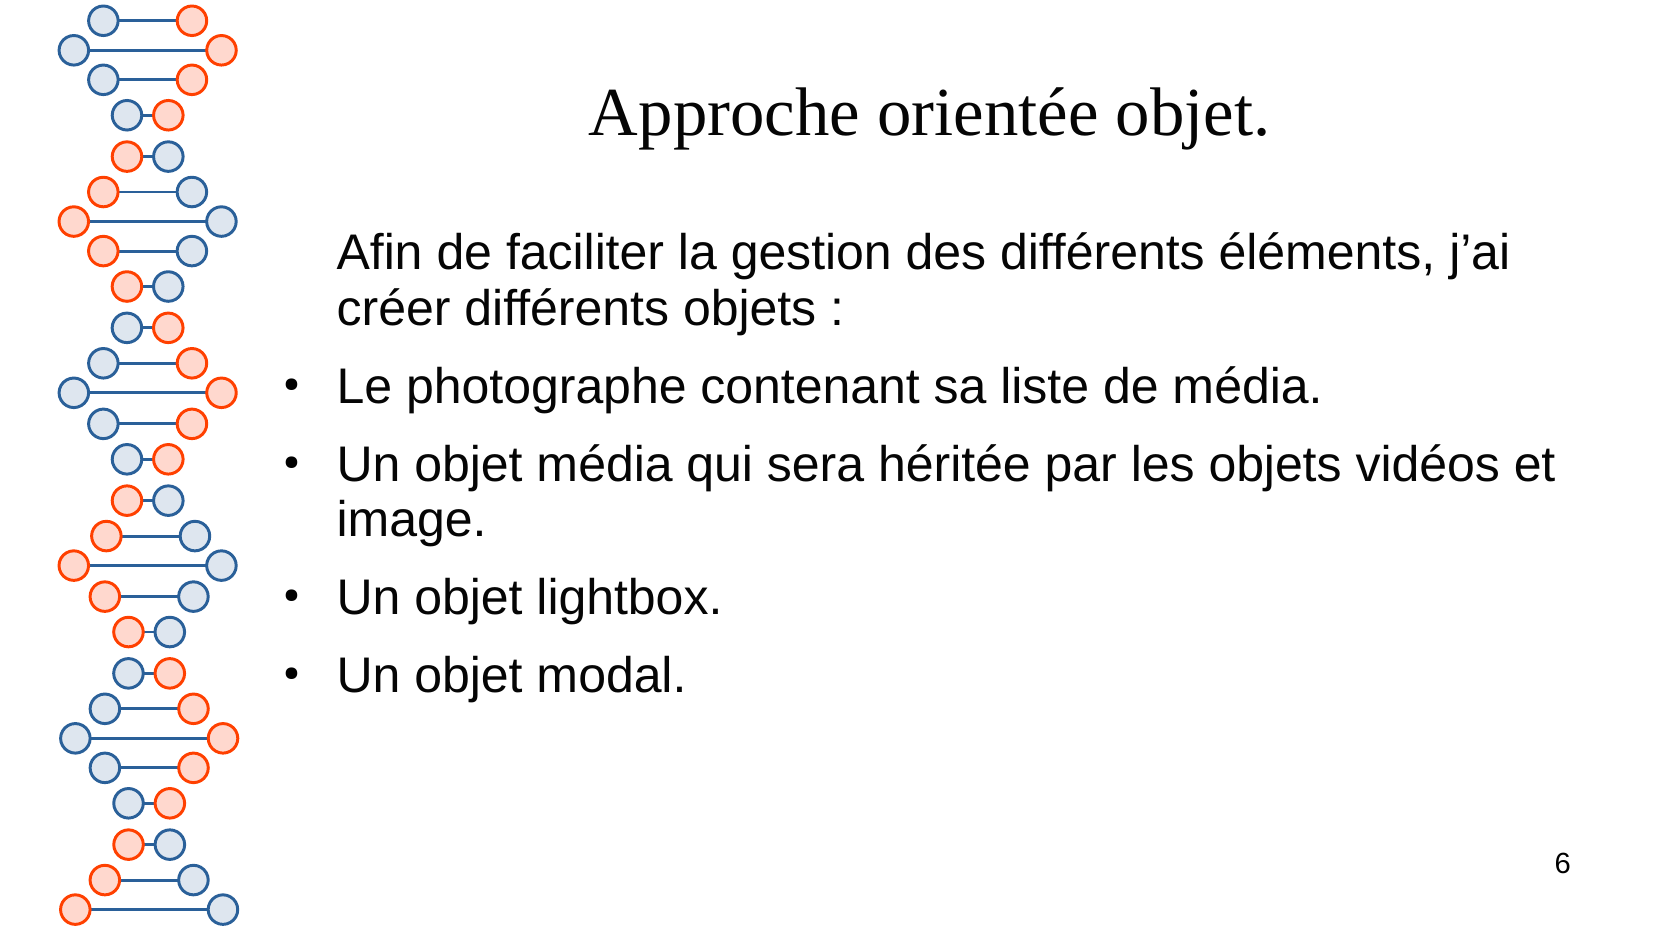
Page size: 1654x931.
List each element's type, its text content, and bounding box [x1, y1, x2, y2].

list Afin de faciliter la gestion des différents éléments, j’ai créer différents objets : Le photographe contenant sa liste de média. Un objet média qui sera héritée par les objets vidéos et image. Un objet lightbox. Un objet modal. [265, 224, 1595, 764]
title Approche orientée objet. [265, 35, 1595, 189]
